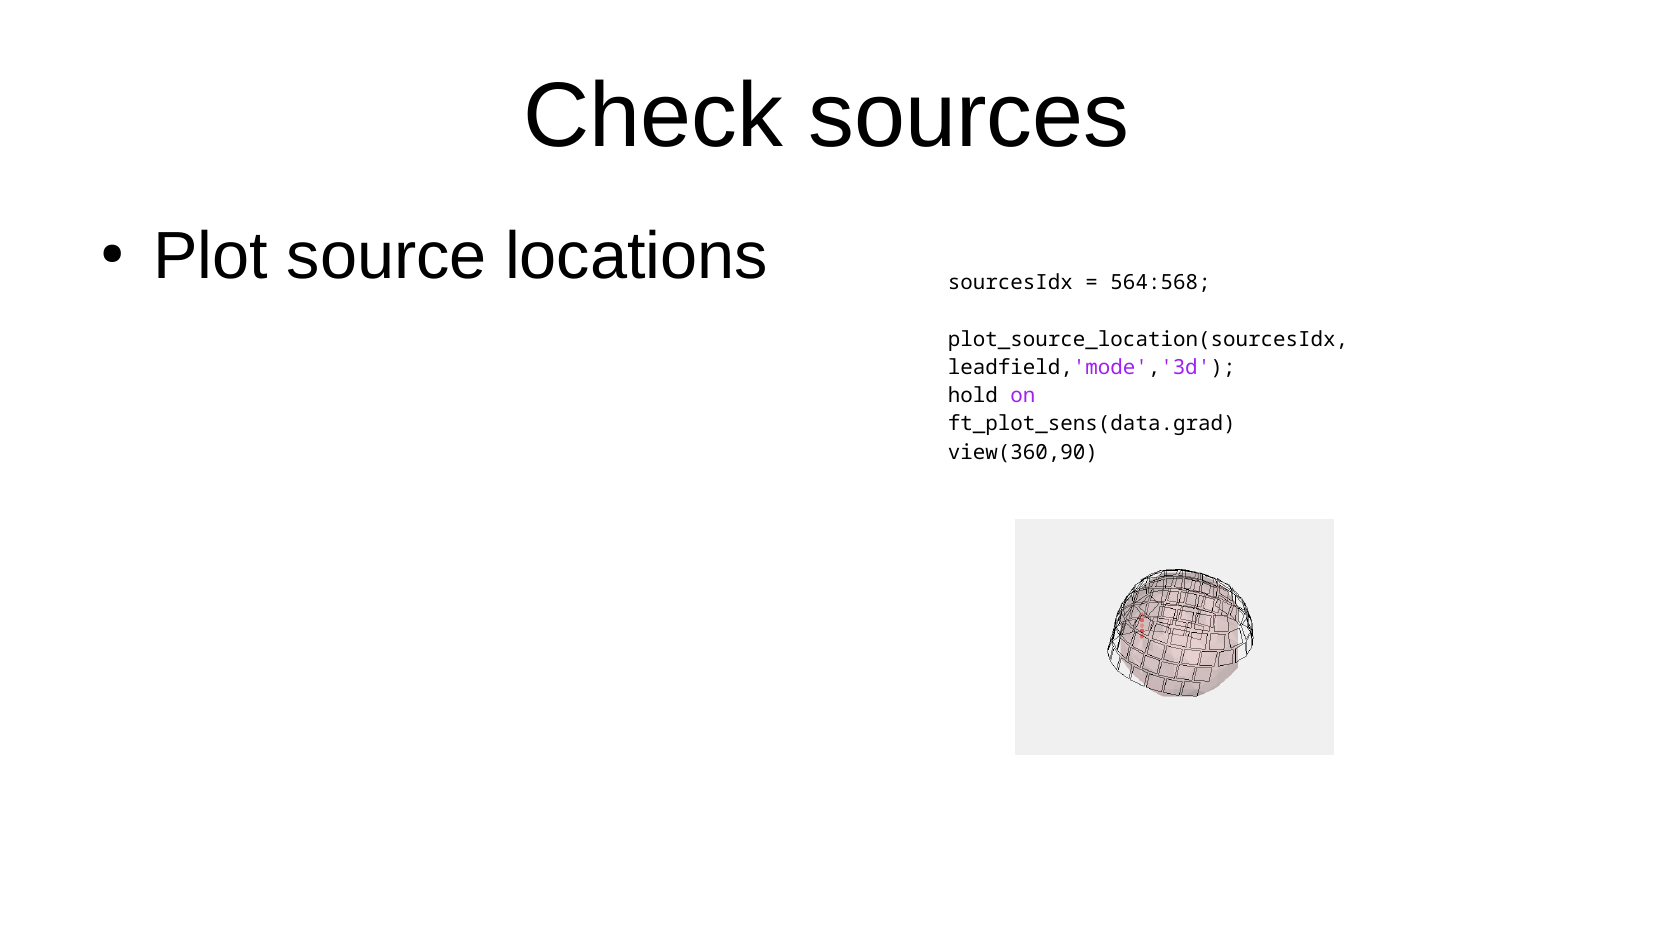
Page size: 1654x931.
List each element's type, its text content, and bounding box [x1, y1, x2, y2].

text_box sourcesIdx = 564:568; plot_source_location(sourcesIdx, leadfield,'mode','3d'); hold on ft_plot_sens(data.grad) view(360,90) [933, 259, 1630, 489]
picture [1015, 519, 1334, 755]
list Plot source locations [82, 217, 809, 758]
title Check sources [82, 37, 1571, 193]
